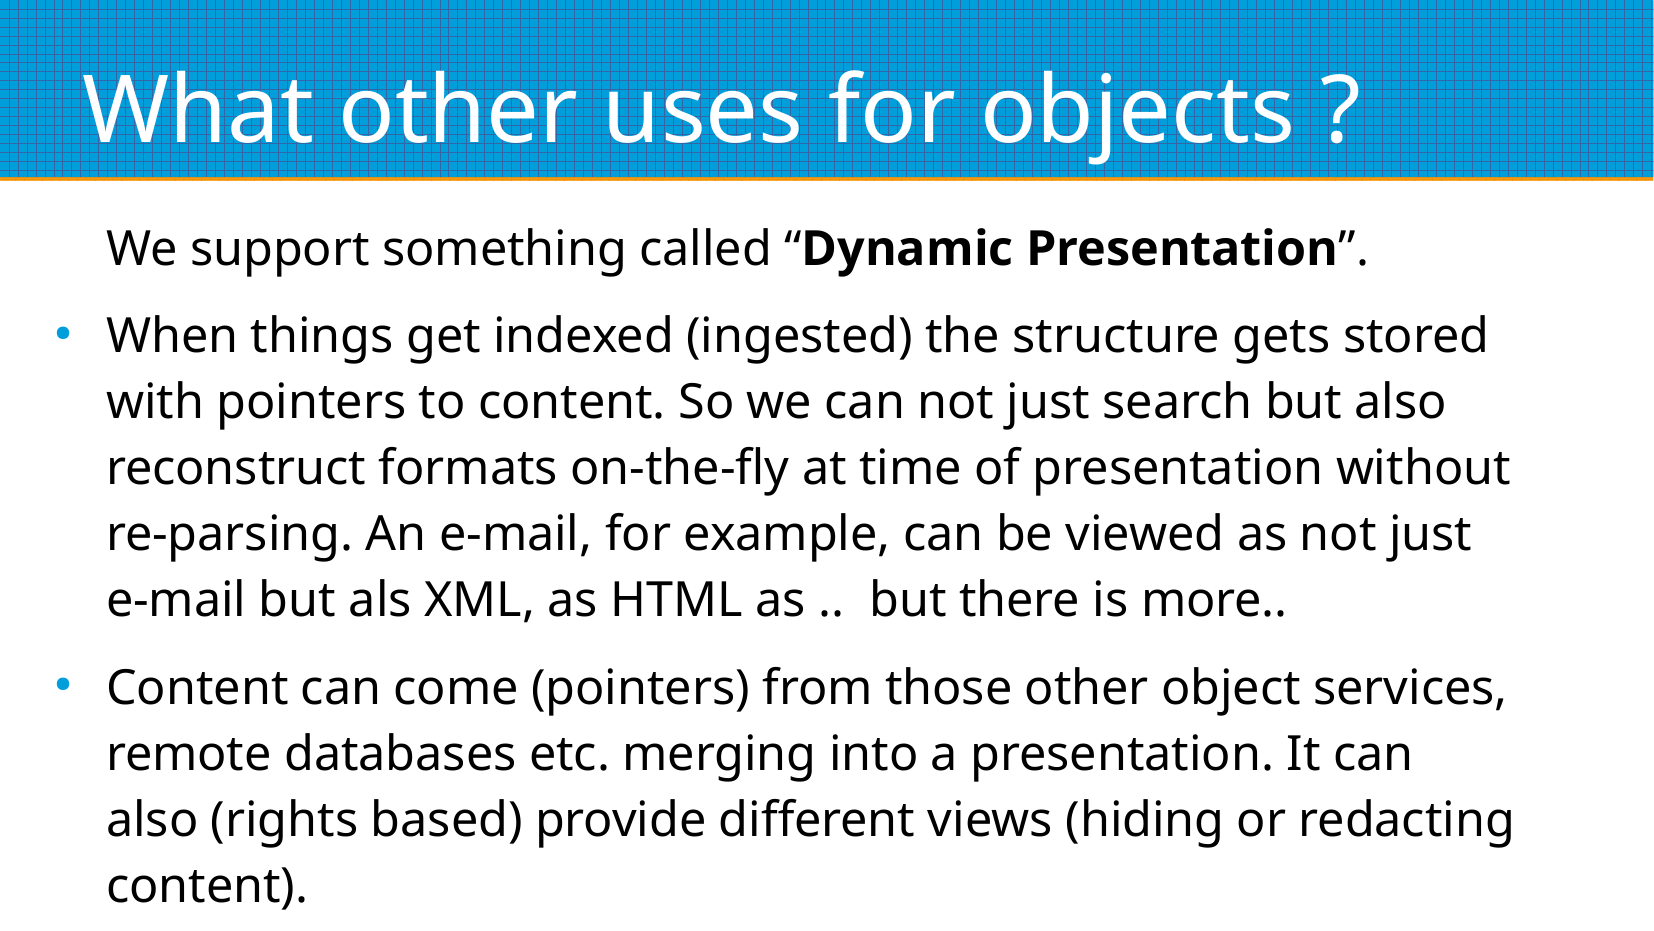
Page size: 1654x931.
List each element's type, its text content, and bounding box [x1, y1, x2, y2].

list We support something called “Dynamic Presentation”. When things get indexed (ingested) the structure gets stored with pointers to content. So we can not just search but also reconstruct formats on-the-fly at time of presentation without re-parsing. An e-mail, for example, can be viewed as not just e-mail but als XML, as HTML as .. but there is more.. Content can come (pointers) from those other object services, remote databases etc. merging into a presentation. It can also (rights based) provide different views (hiding or redacting content). [37, 213, 1518, 931]
title What other uses for objects ? [82, 14, 1571, 171]
